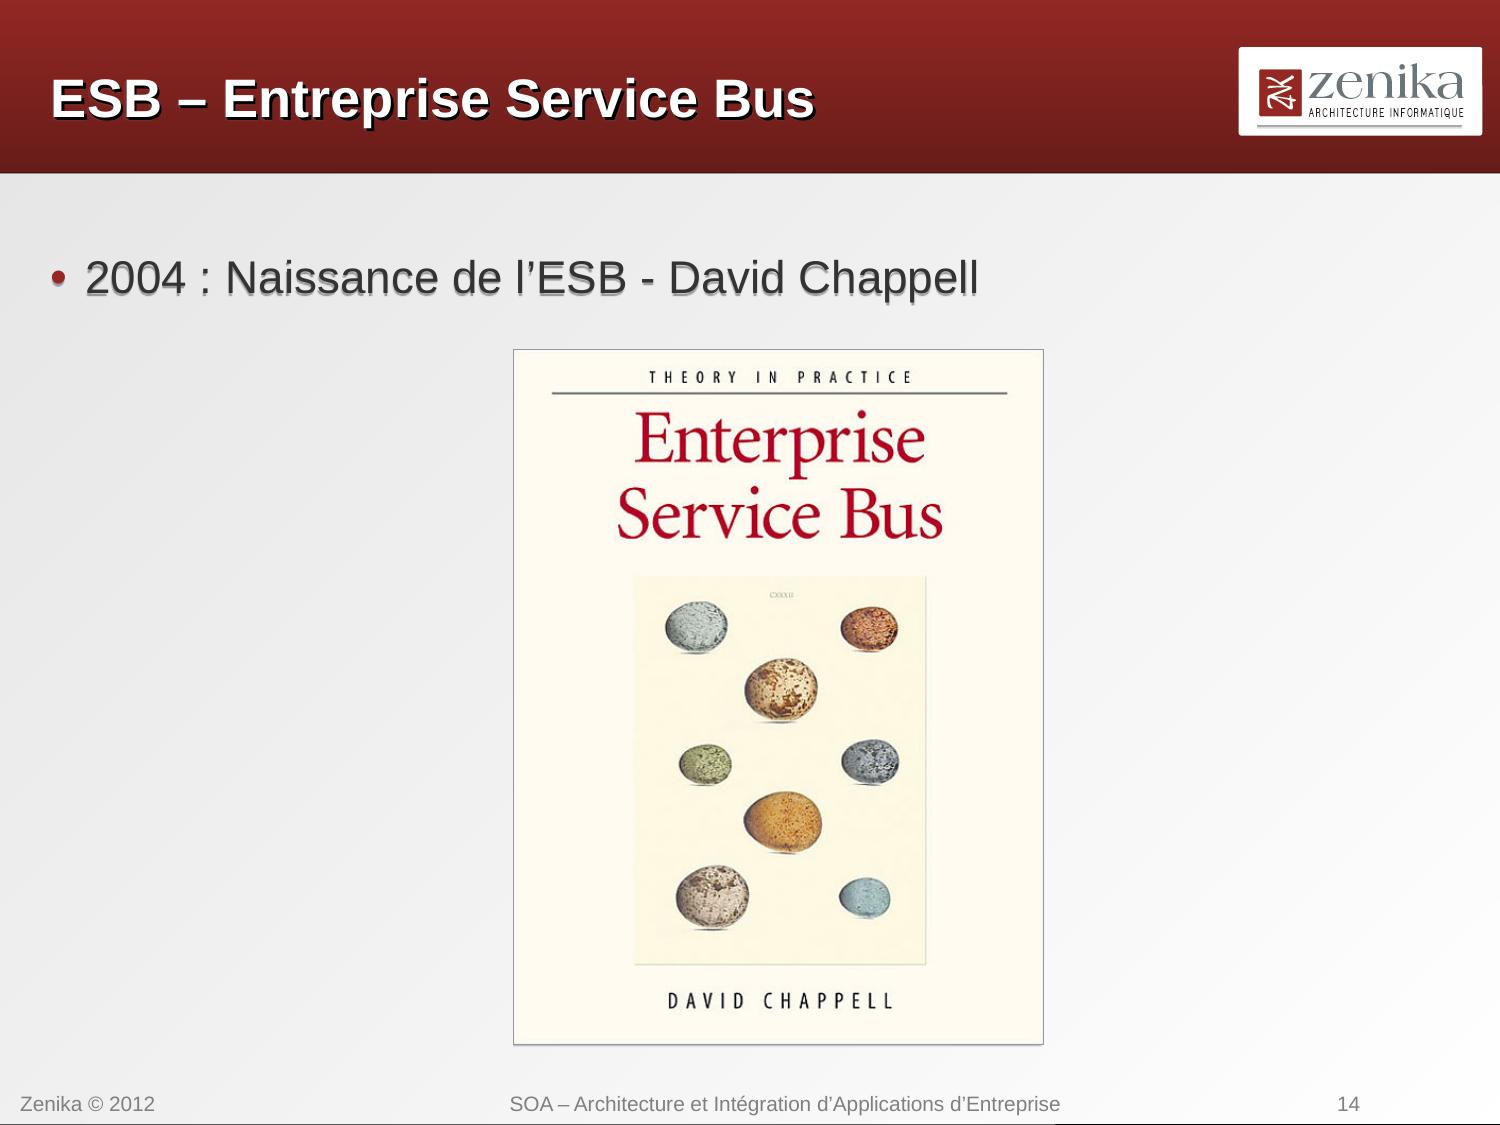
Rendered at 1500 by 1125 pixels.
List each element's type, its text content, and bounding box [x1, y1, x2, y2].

list 2004 : Naissance de l’ESB - David Chappell [50, 249, 1435, 1079]
picture [513, 350, 1044, 1045]
title ESB – Entreprise Service Bus [50, 15, 1206, 180]
